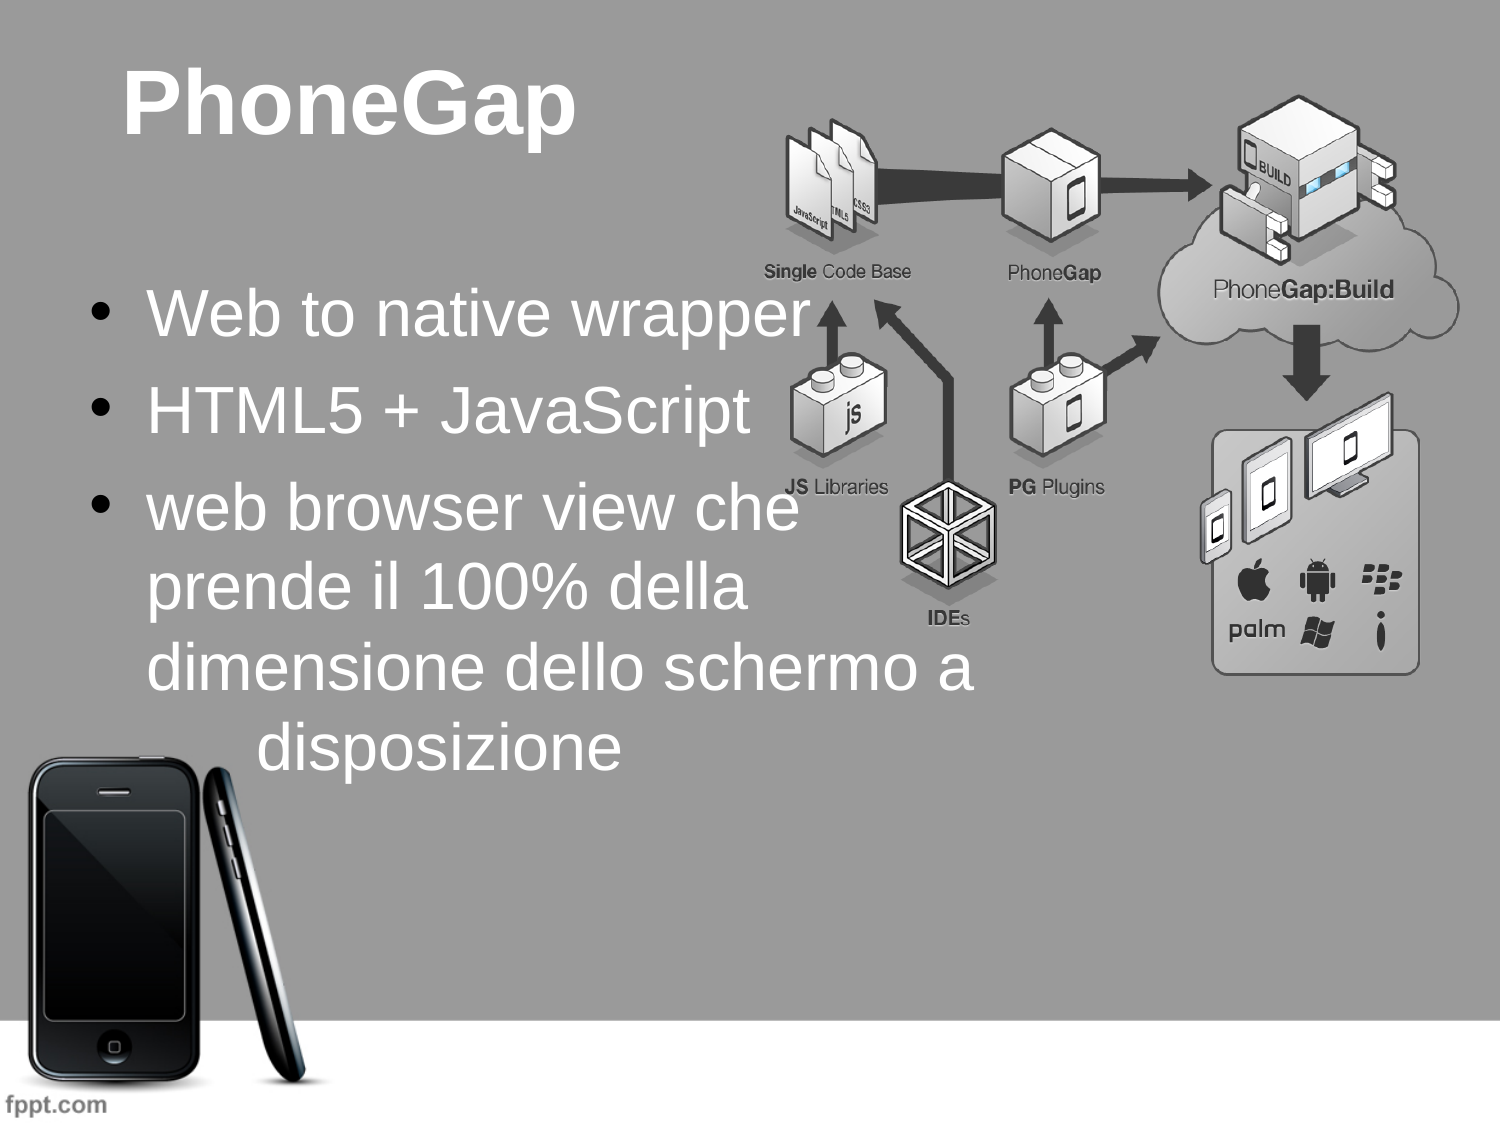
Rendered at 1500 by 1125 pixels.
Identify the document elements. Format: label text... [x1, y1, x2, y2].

list Web to native wrapper HTML5 + JavaScript web browser view che prende il 100% della dimensione dello schermo a disposizione [75, 262, 1016, 915]
picture [0, 0, 1500, 1125]
text_box PhoneGap [106, 35, 1418, 161]
title [75, 59, 686, 262]
